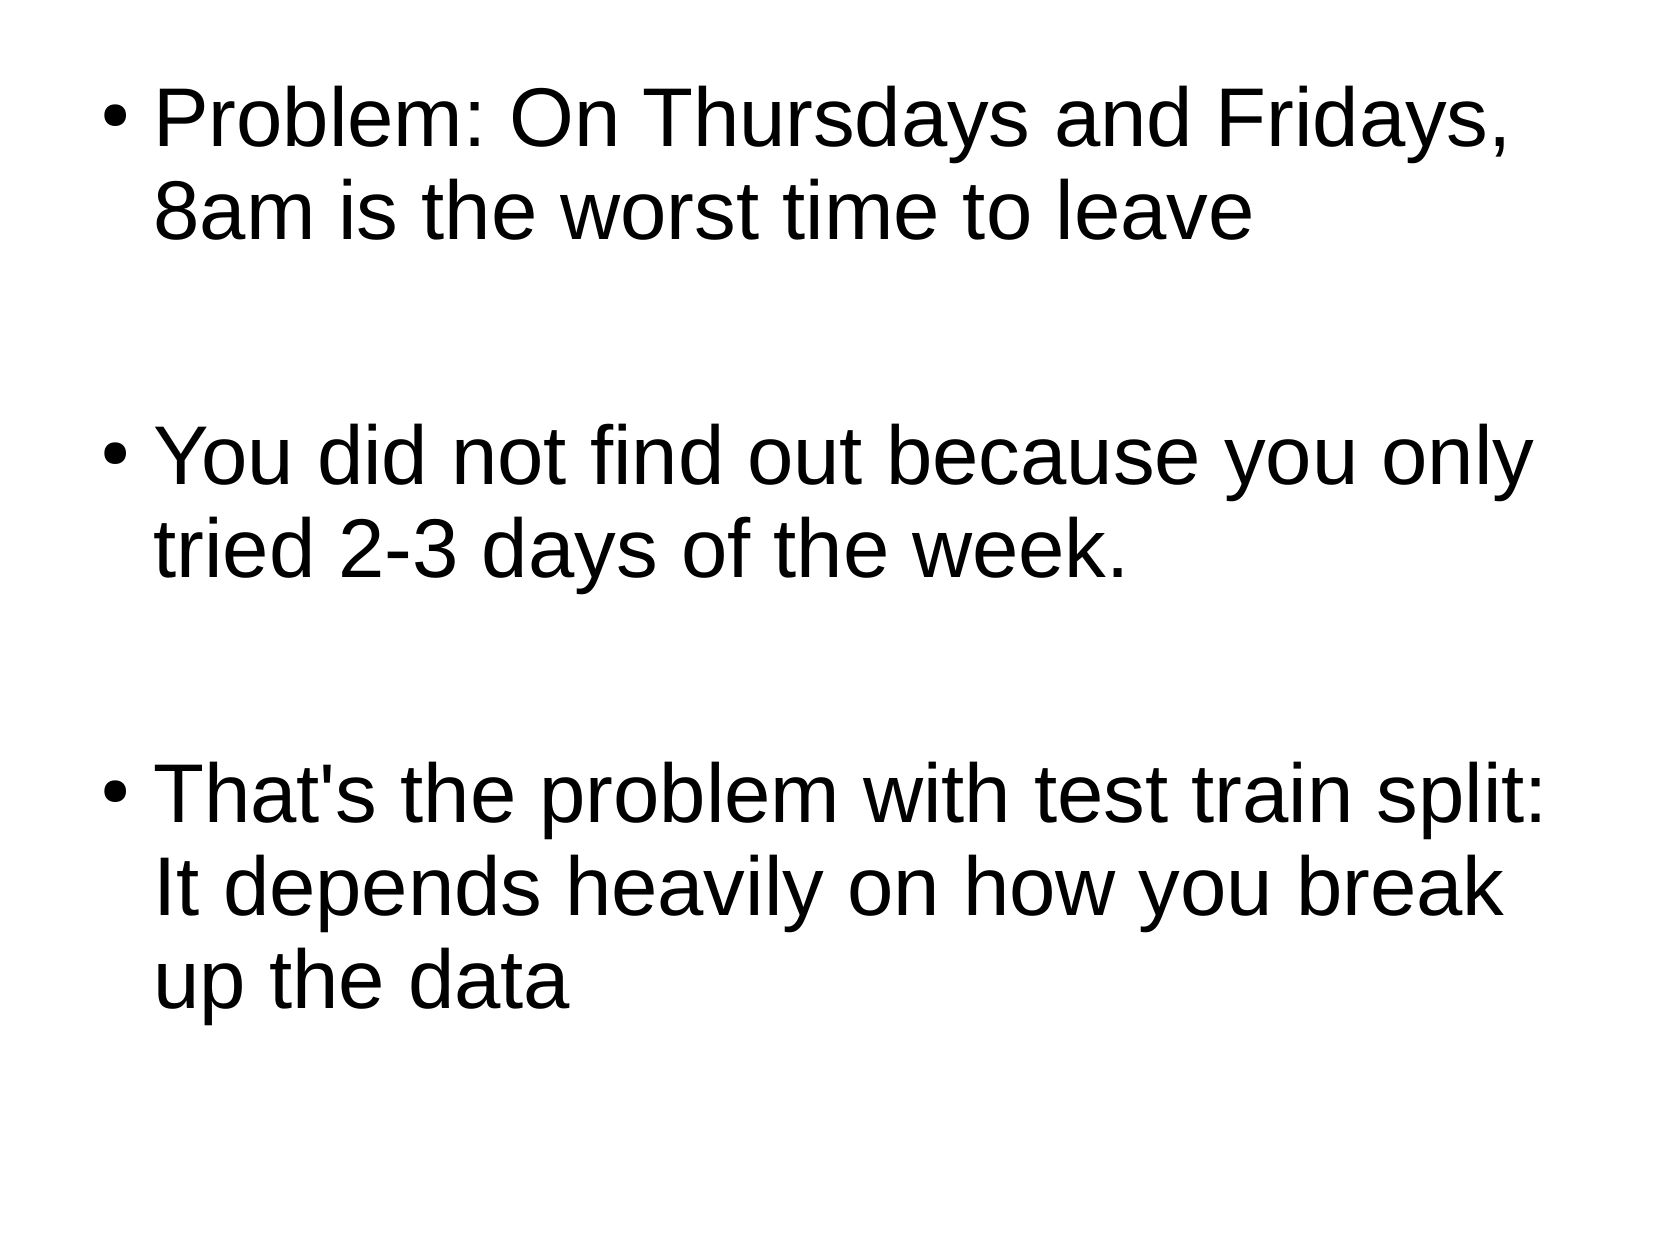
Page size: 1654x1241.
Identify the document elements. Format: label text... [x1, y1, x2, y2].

list Problem: On Thursdays and Fridays, 8am is the worst time to leave You did not find out because you only tried 2-3 days of the week. That's the problem with test train split: It depends heavily on how you break up the data [82, 70, 1571, 1149]
